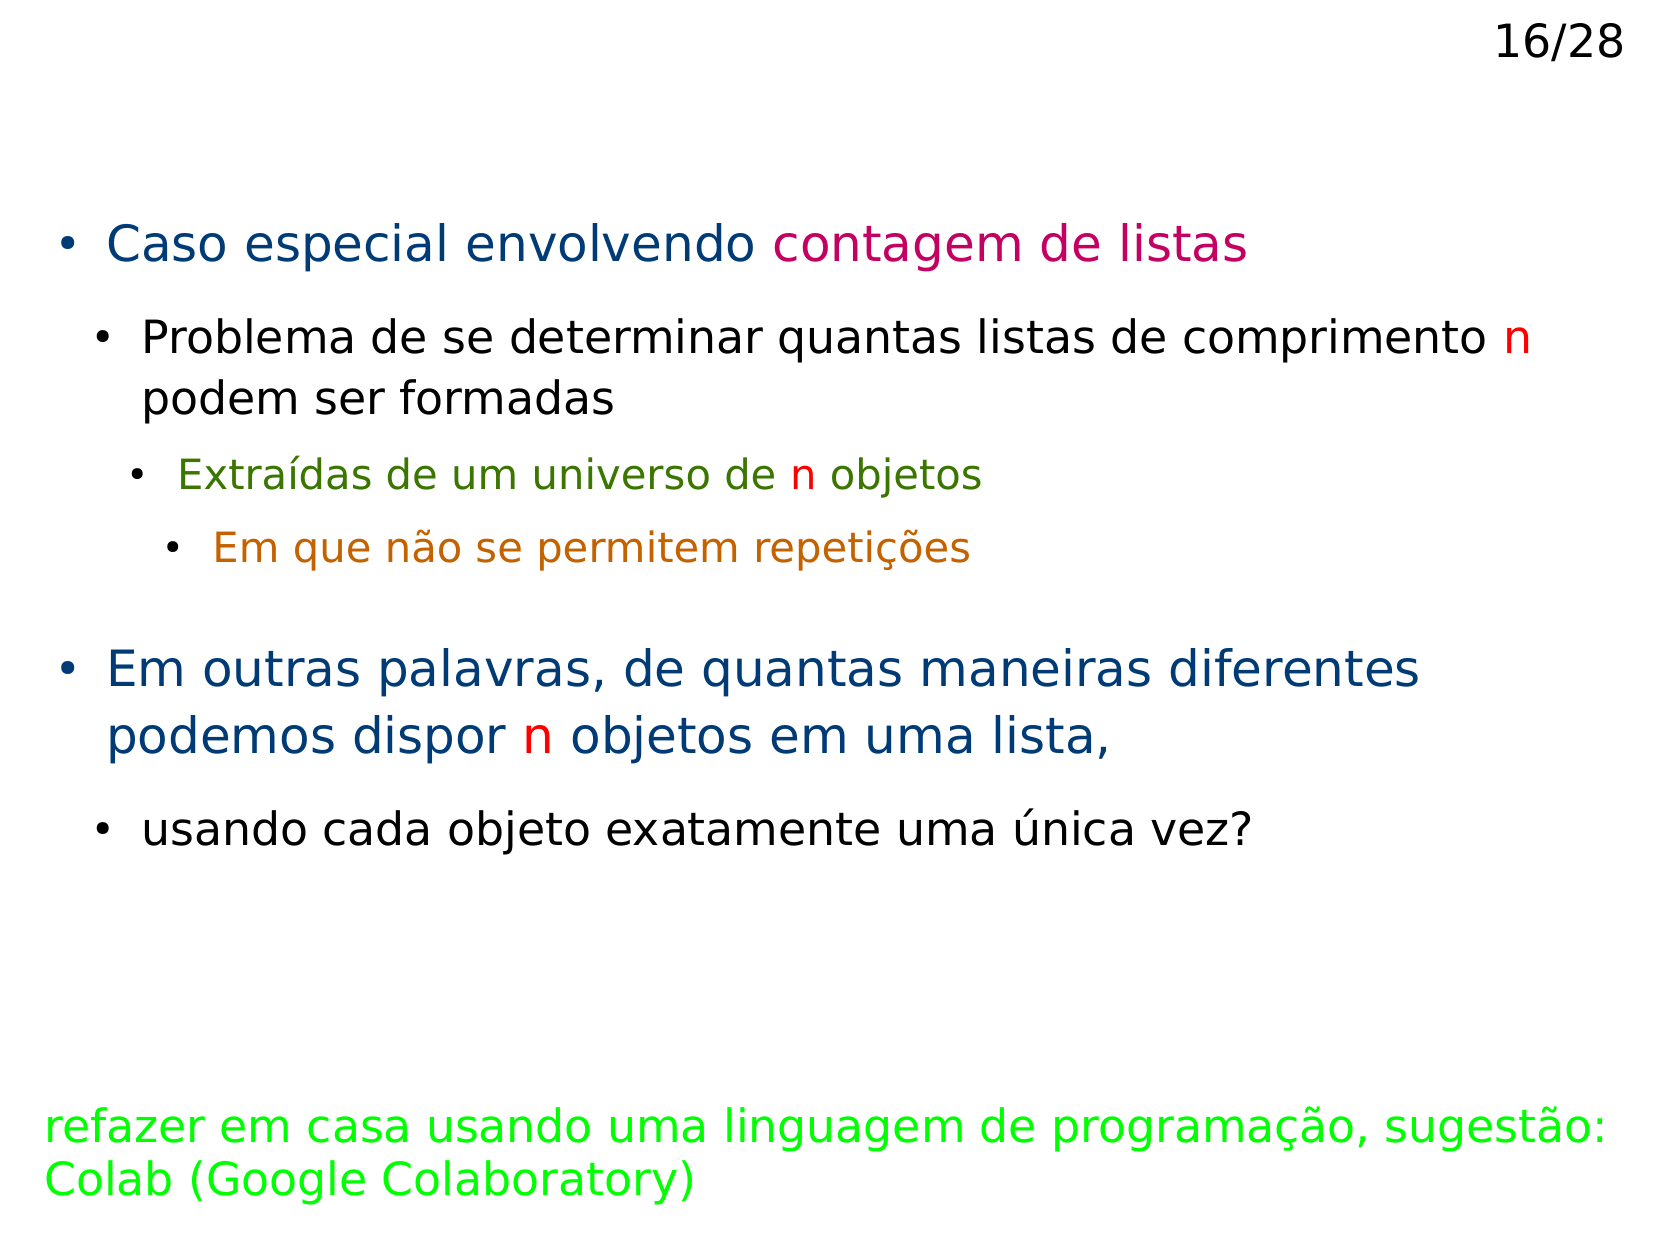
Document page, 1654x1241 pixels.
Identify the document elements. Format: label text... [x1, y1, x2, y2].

text_box refazer em casa usando uma linguagem de programação, sugestão: Colab (Google Colaboratory) [29, 1092, 1654, 1241]
list Caso especial envolvendo contagem de listas Problema de se determinar quantas listas de comprimento n podem ser formadas Extraídas de um universo de n objetos Em que não se permitem repetições Em outras palavras, de quantas maneiras diferentes podemos dispor n objetos em uma lista, usando cada objeto exatamente uma única vez? [59, 206, 1625, 1092]
